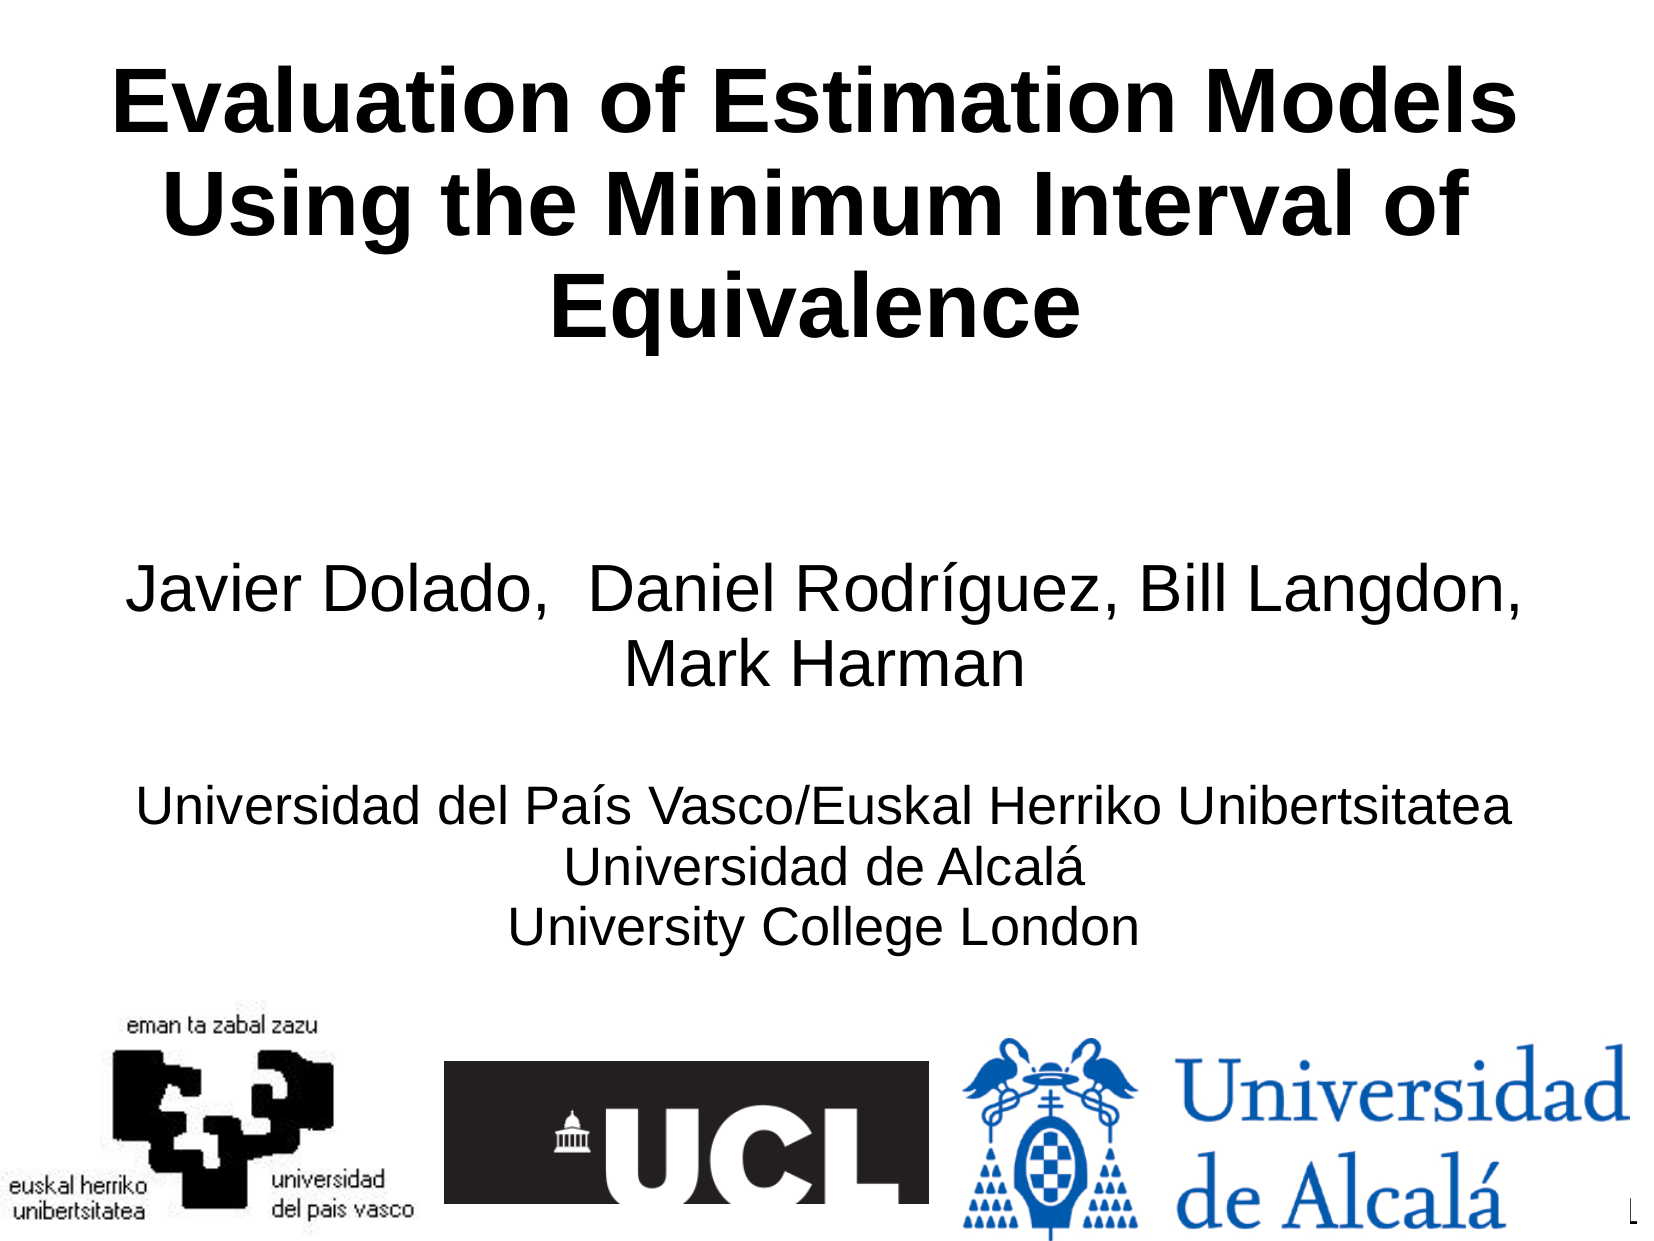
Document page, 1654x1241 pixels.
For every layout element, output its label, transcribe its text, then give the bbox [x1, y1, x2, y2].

picture [444, 1061, 929, 1204]
title Evaluation of Estimation Models Using the Minimum Interval of Equivalence [0, 49, 1632, 358]
picture [962, 1039, 1630, 1241]
picture [0, 1000, 437, 1241]
subtitle Javier Dolado, Daniel Rodríguez, Bill Langdon, Mark Harman Universidad del País Vasco/Euskal Herriko Unibertsitatea Universidad de Alcalá University College London [43, 501, 1607, 1007]
